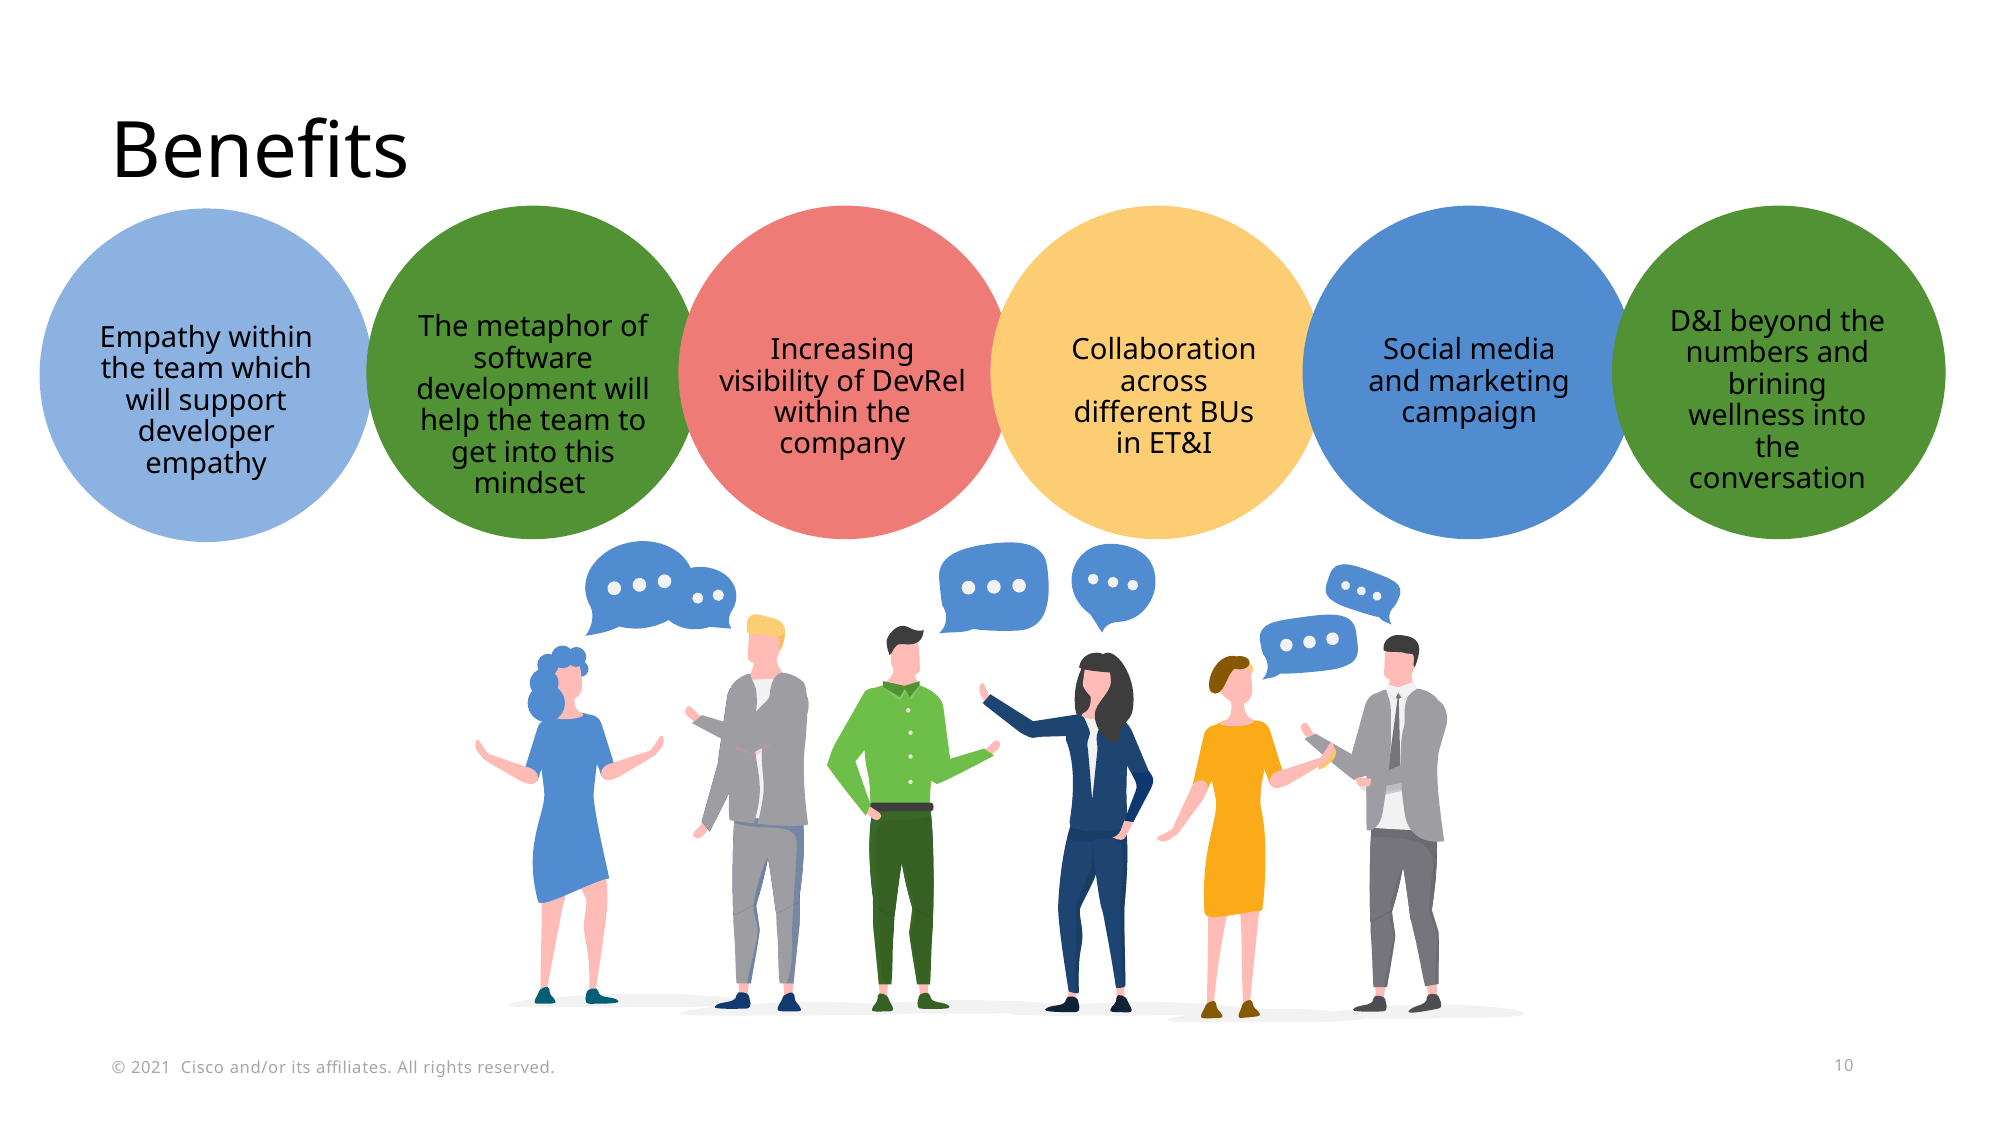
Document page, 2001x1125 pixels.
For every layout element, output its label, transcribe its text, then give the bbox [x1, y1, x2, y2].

text_box [475, 614, 1525, 1023]
text_box Collaboration across different BUs in ET&I [1066, 334, 1262, 461]
text_box [430, 501, 637, 538]
text_box [1260, 615, 1358, 679]
text_box [1072, 544, 1155, 632]
text_box [1326, 565, 1400, 624]
text_box Empathy within the team which will support developer empathy [88, 322, 325, 480]
text_box Social media and marketing campaign [1354, 334, 1585, 429]
text_box Increasing visibility of DevRel within the company [715, 334, 970, 461]
title Benefits [95, 74, 1922, 235]
text_box [41, 207, 1944, 540]
text_box D&I beyond the numbers and brining wellness into the conversation [1668, 306, 1887, 495]
text_box [585, 541, 736, 635]
text_box The metaphor of software development will help the team to get into this mindset [406, 311, 661, 501]
text_box [939, 543, 1048, 633]
